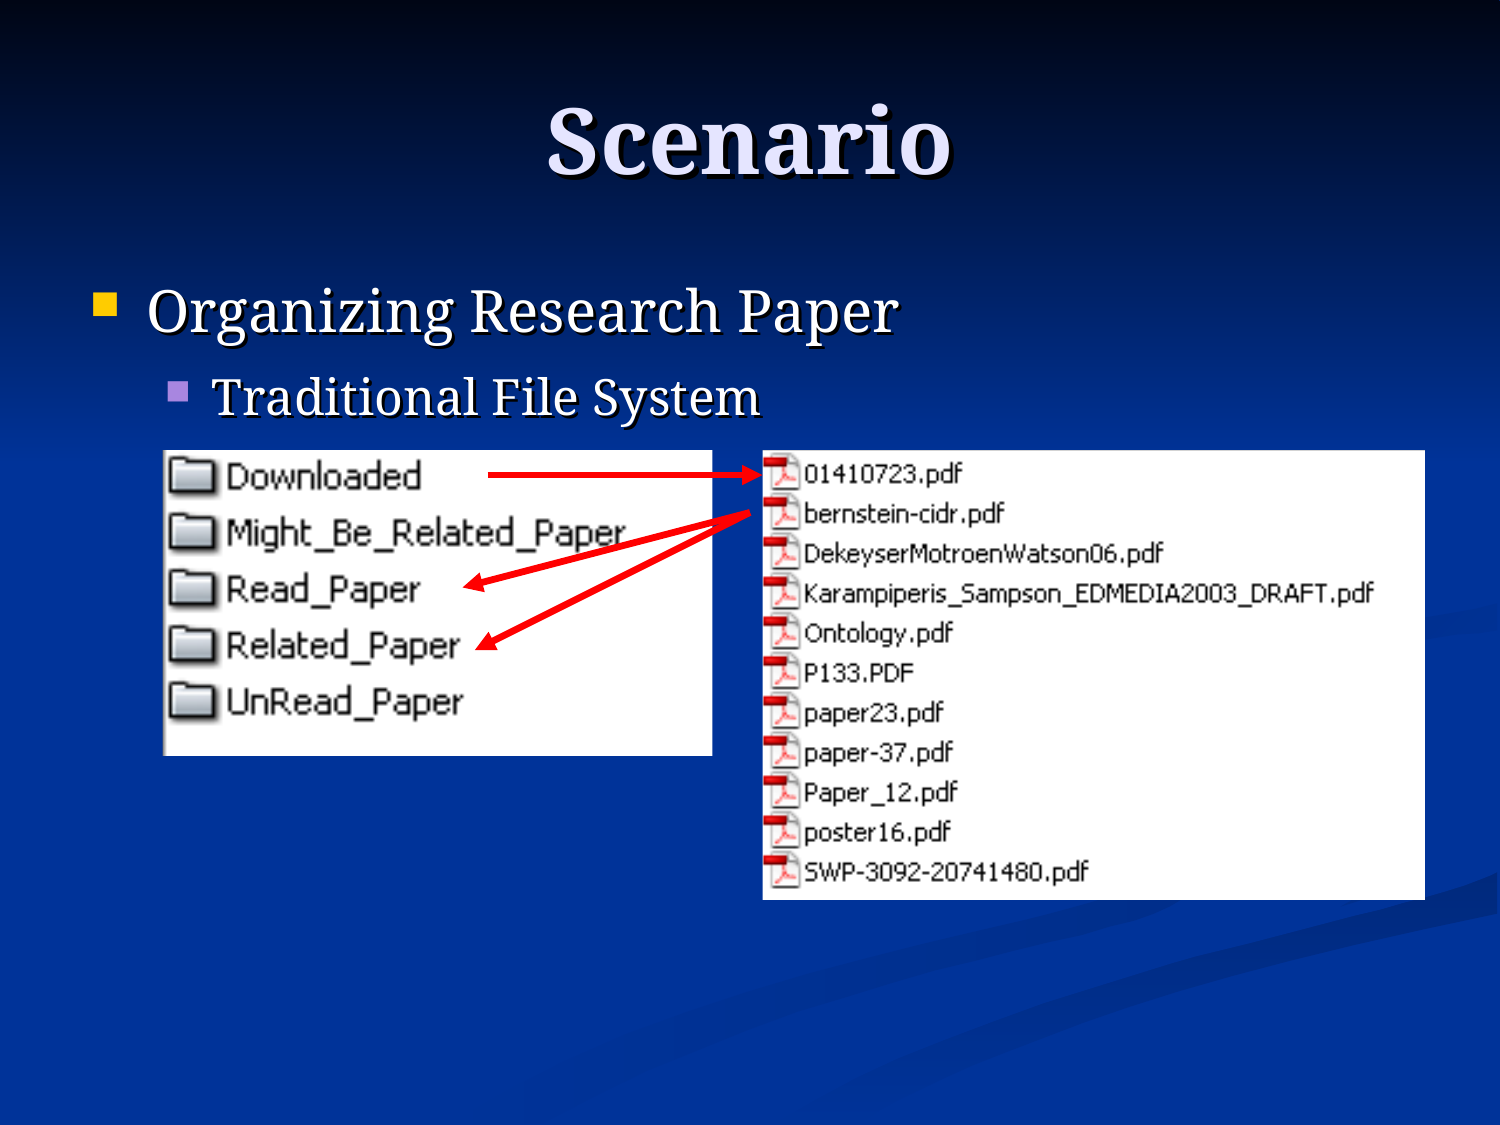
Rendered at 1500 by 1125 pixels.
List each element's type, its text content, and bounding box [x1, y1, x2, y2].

picture [762, 450, 1426, 901]
title Scenario [75, 45, 1426, 233]
list Organizing Research Paper Traditional File System [75, 262, 1438, 1005]
picture [162, 450, 713, 756]
